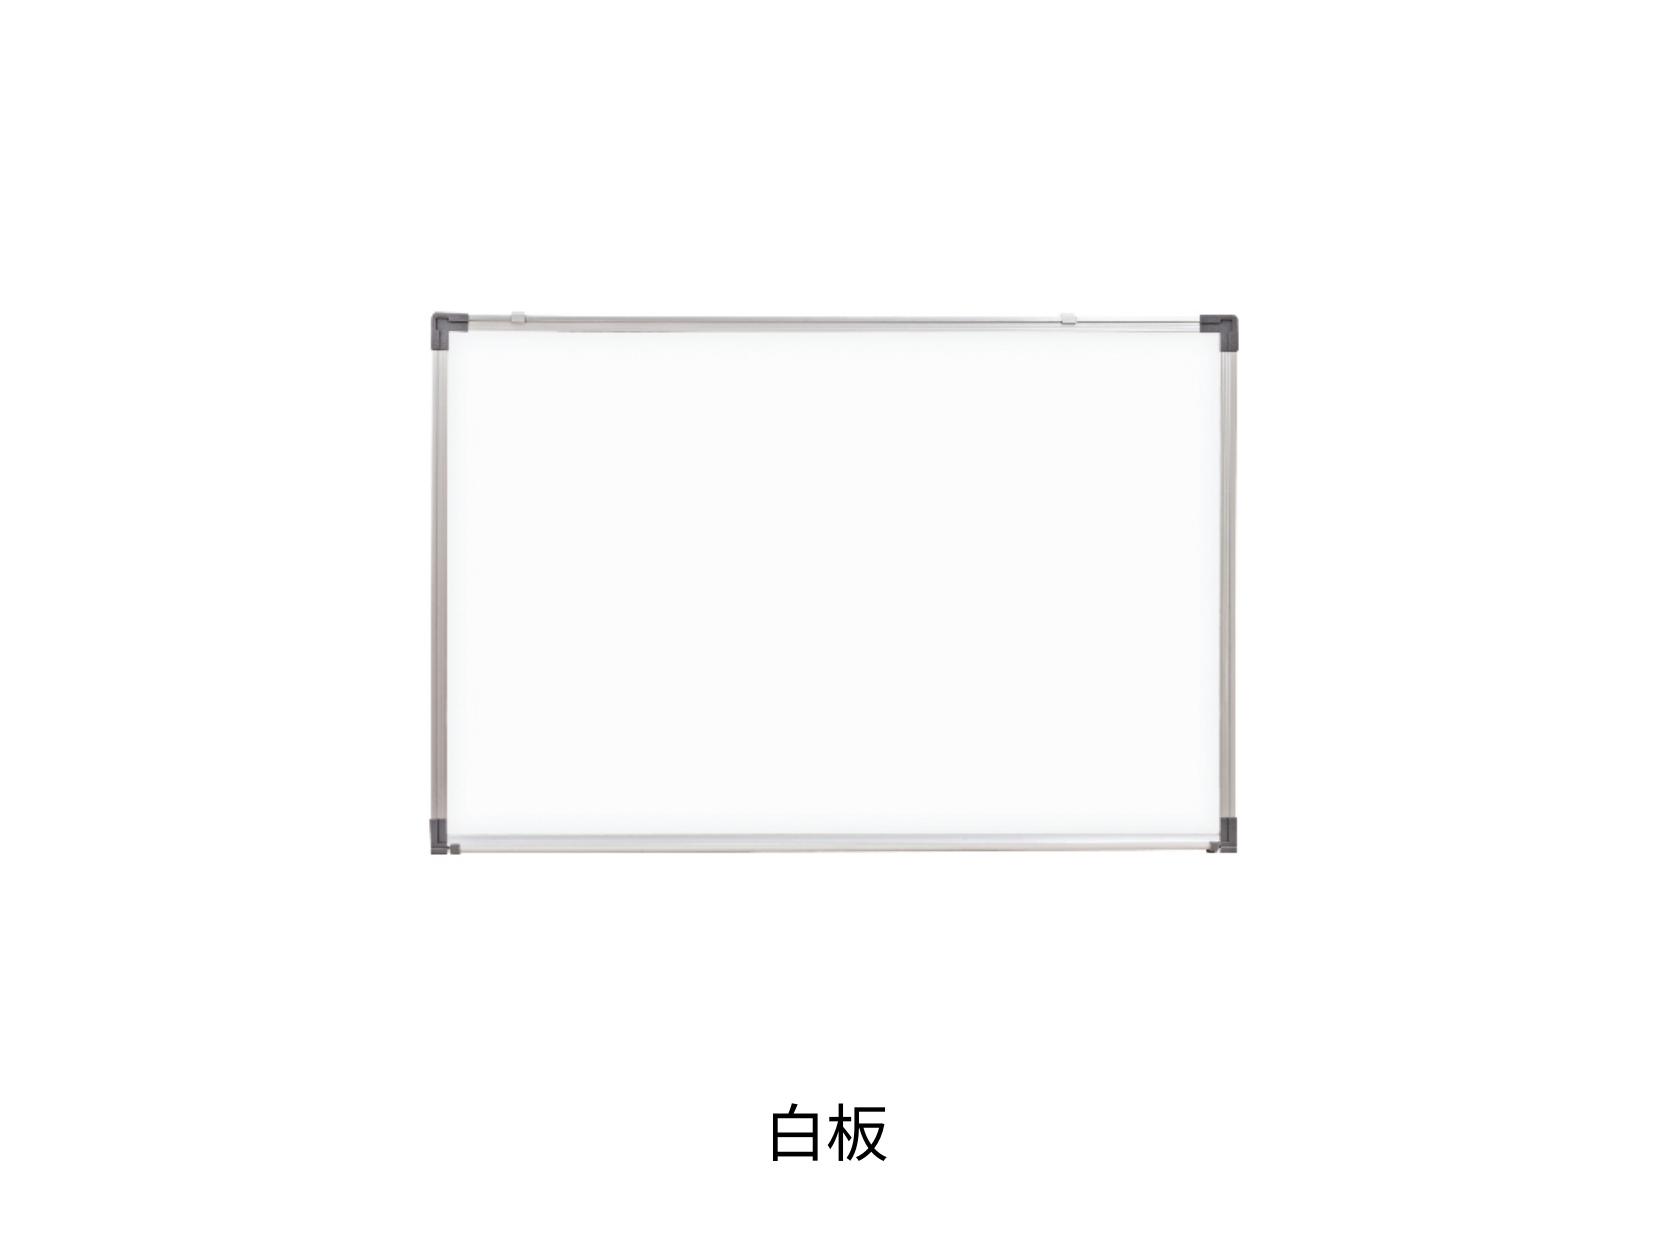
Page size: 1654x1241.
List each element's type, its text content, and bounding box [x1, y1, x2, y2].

picture [0, 0, 1654, 1241]
title 白板 [82, 1025, 1571, 1233]
